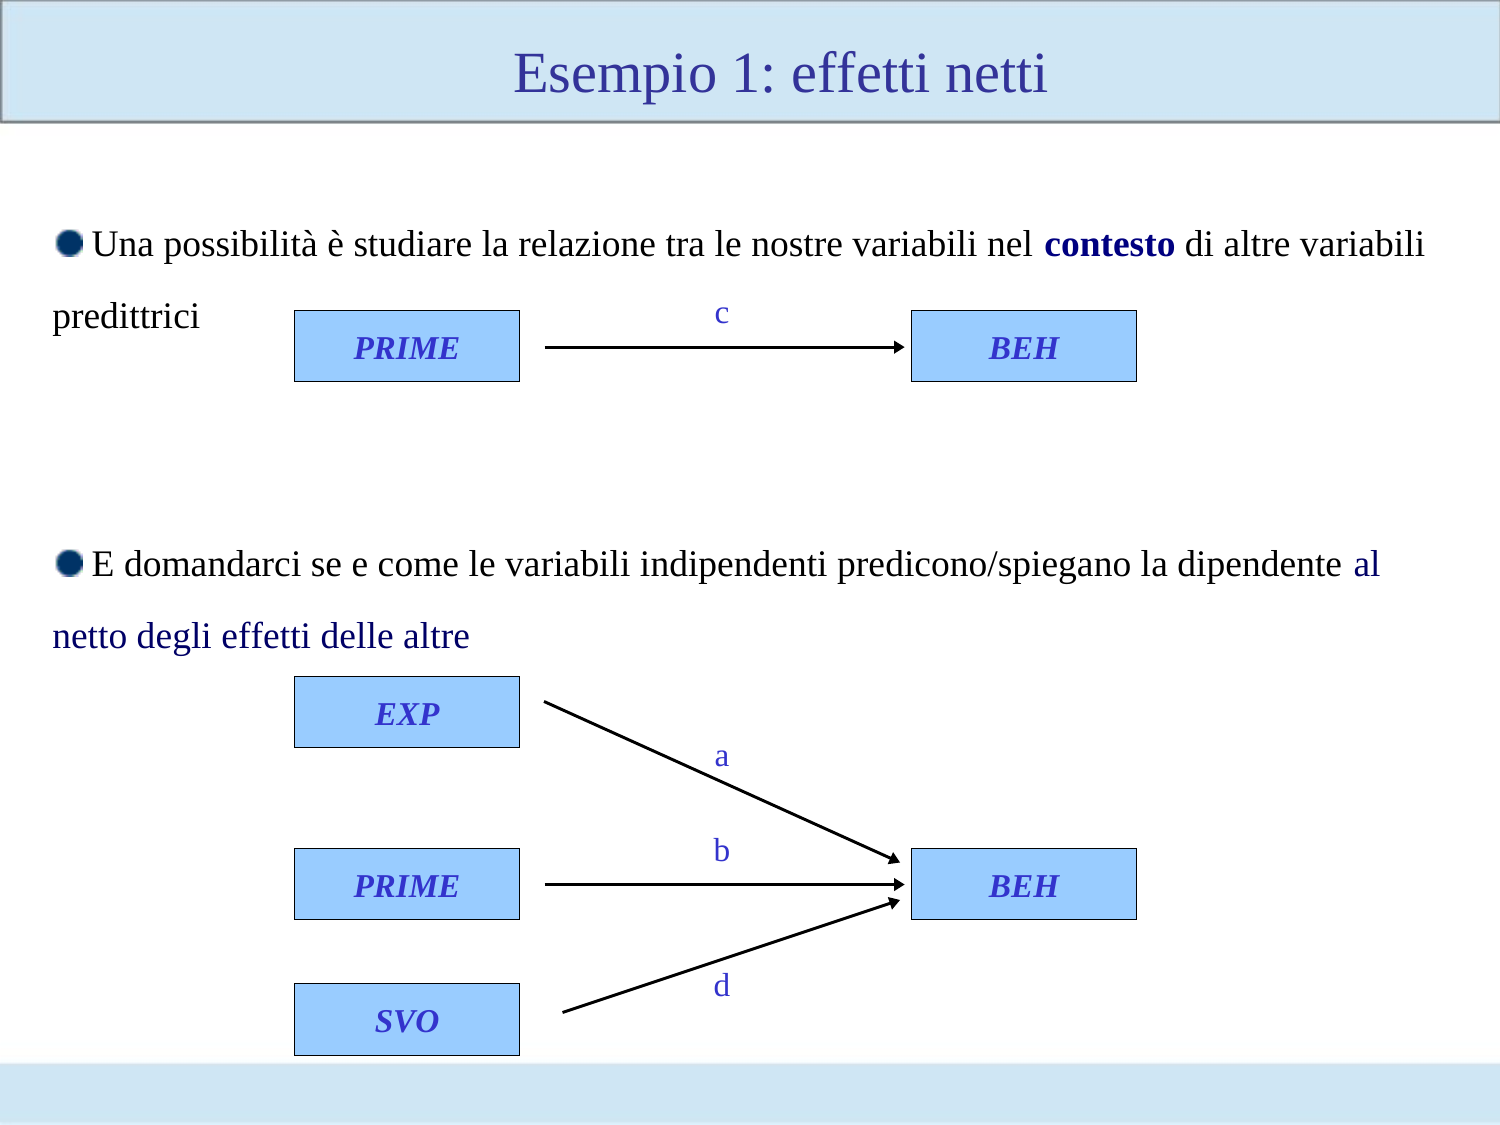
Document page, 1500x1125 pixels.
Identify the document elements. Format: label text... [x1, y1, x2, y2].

text_box d [625, 956, 819, 1063]
text_box a [625, 725, 819, 833]
text_box b [625, 833, 819, 928]
text_box PRIME [294, 310, 520, 382]
text_box SVO [294, 983, 520, 1056]
text_box PRIME [294, 848, 520, 920]
text_box c [625, 282, 819, 390]
text_box EXP [294, 676, 520, 748]
picture [0, 0, 1500, 1125]
title Esempio 1: effetti netti [249, 21, 1313, 117]
text_box Una possibilità è studiare la relazione tra le nostre variabili nel contesto di altre variabili predittrici E domandarci se e come le variabili indipendenti predicono/spiegano la dipendente al netto degli effetti delle altre [37, 184, 1463, 789]
text_box BEH [911, 848, 1137, 920]
text_box BEH [911, 310, 1137, 382]
